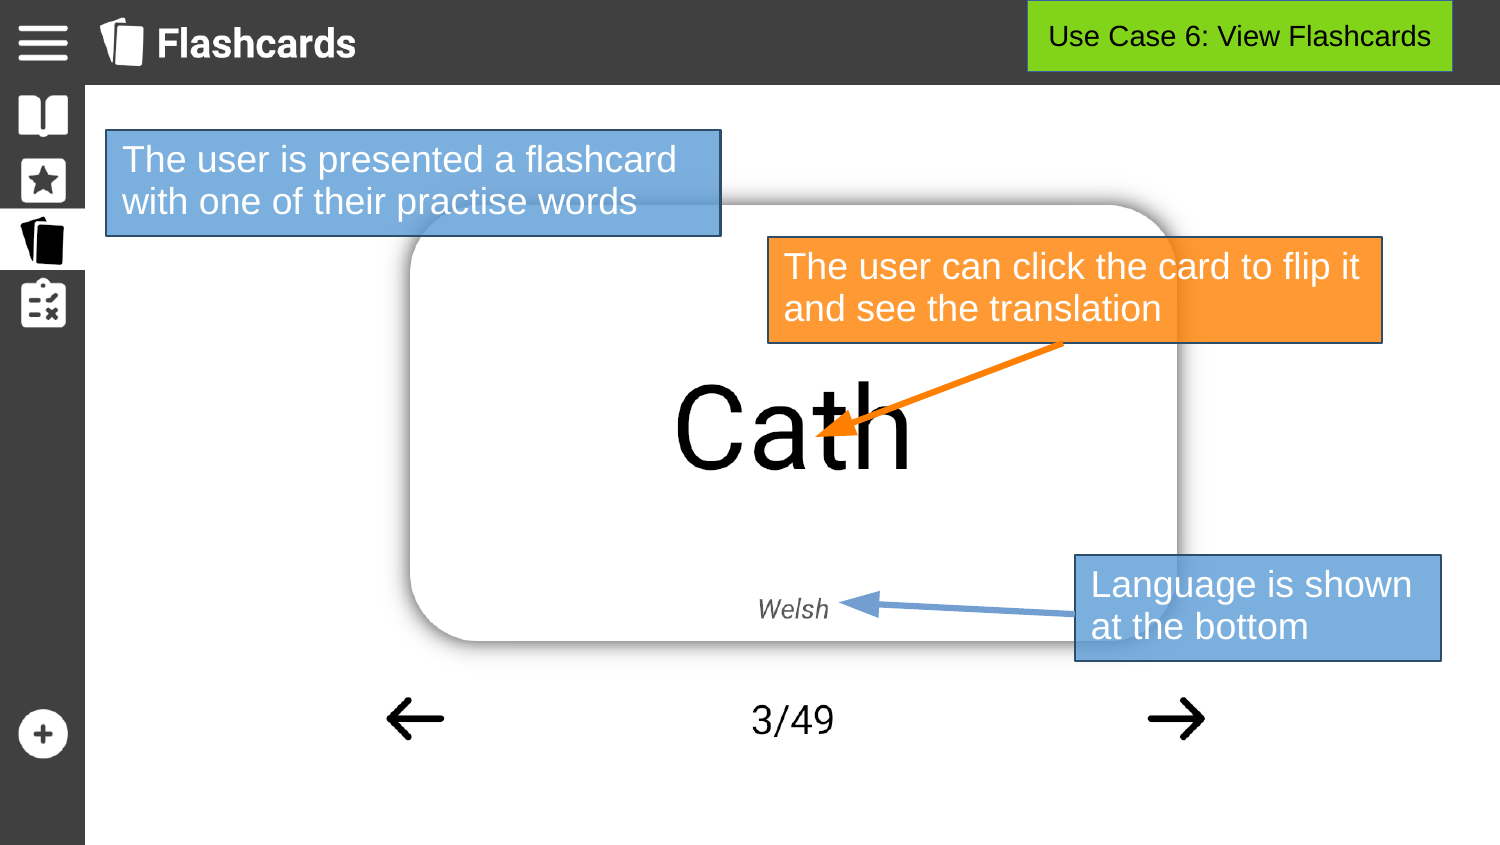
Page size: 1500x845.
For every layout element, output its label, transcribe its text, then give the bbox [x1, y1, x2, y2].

picture [0, 0, 1500, 845]
text_box The user is presented a flashcard with one of their practise words [106, 129, 721, 237]
text_box Use Case 6: View Flashcards [1027, 0, 1453, 72]
text_box Language is shown at the bottom [1074, 555, 1441, 662]
text_box The user can click the card to flip it and see the translation [767, 236, 1382, 344]
